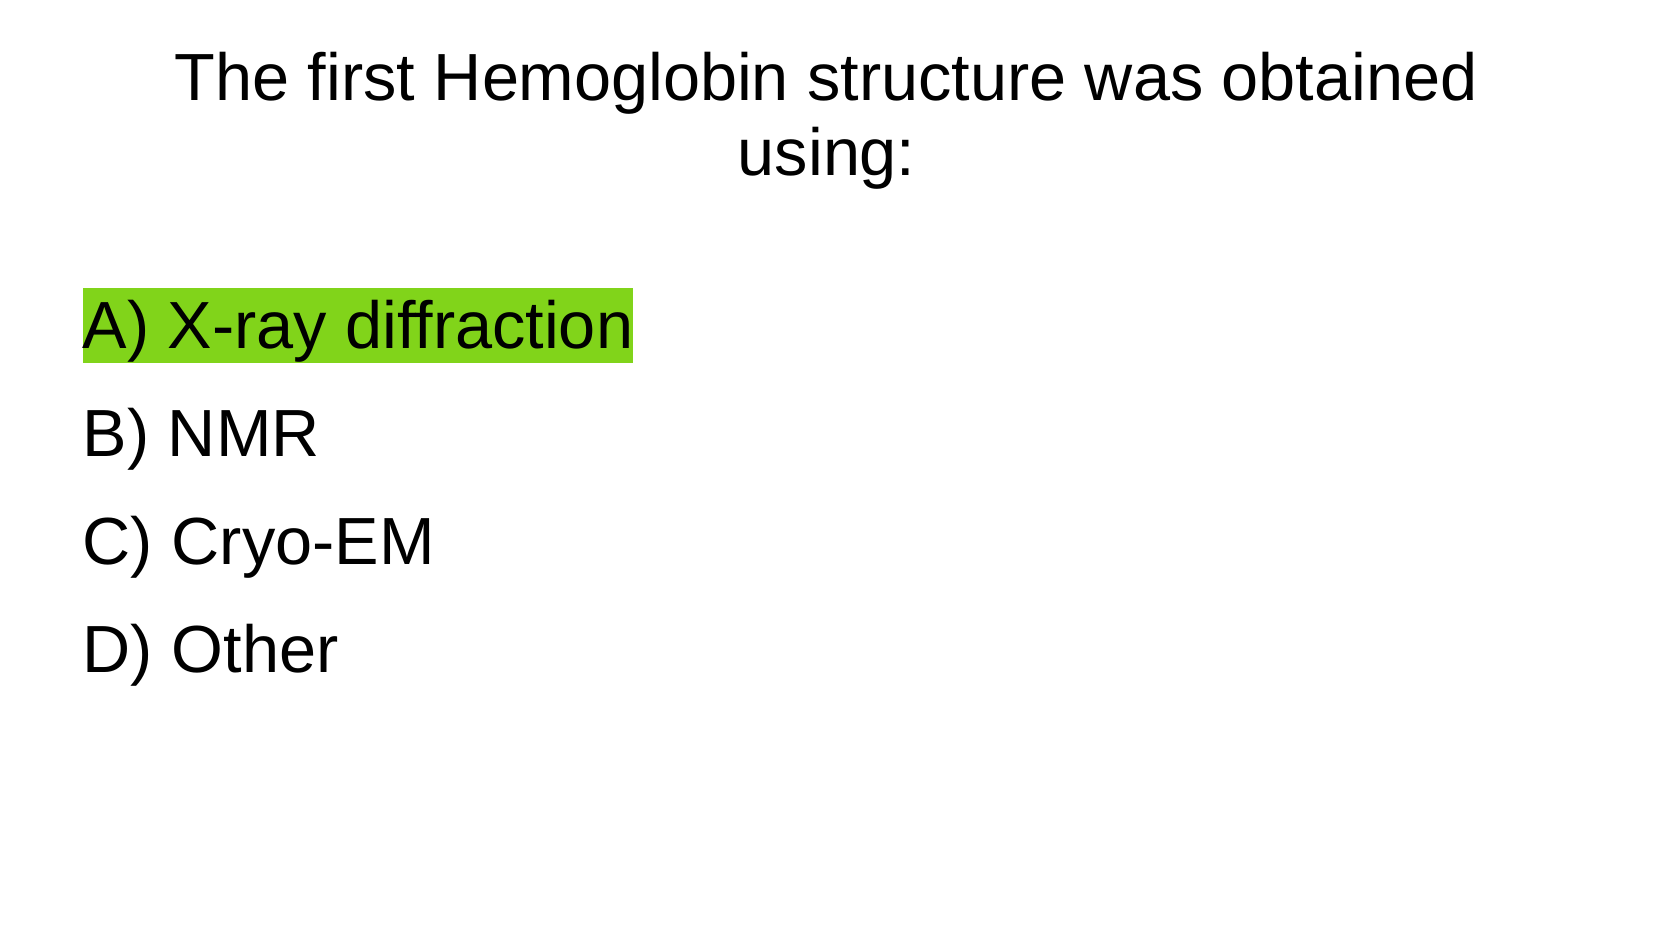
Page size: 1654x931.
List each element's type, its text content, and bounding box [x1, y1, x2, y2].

title The first Hemoglobin structure was obtained using: [82, 37, 1571, 193]
subtitle X-ray diffraction NMR Cryo-EM Other [82, 217, 1571, 757]
